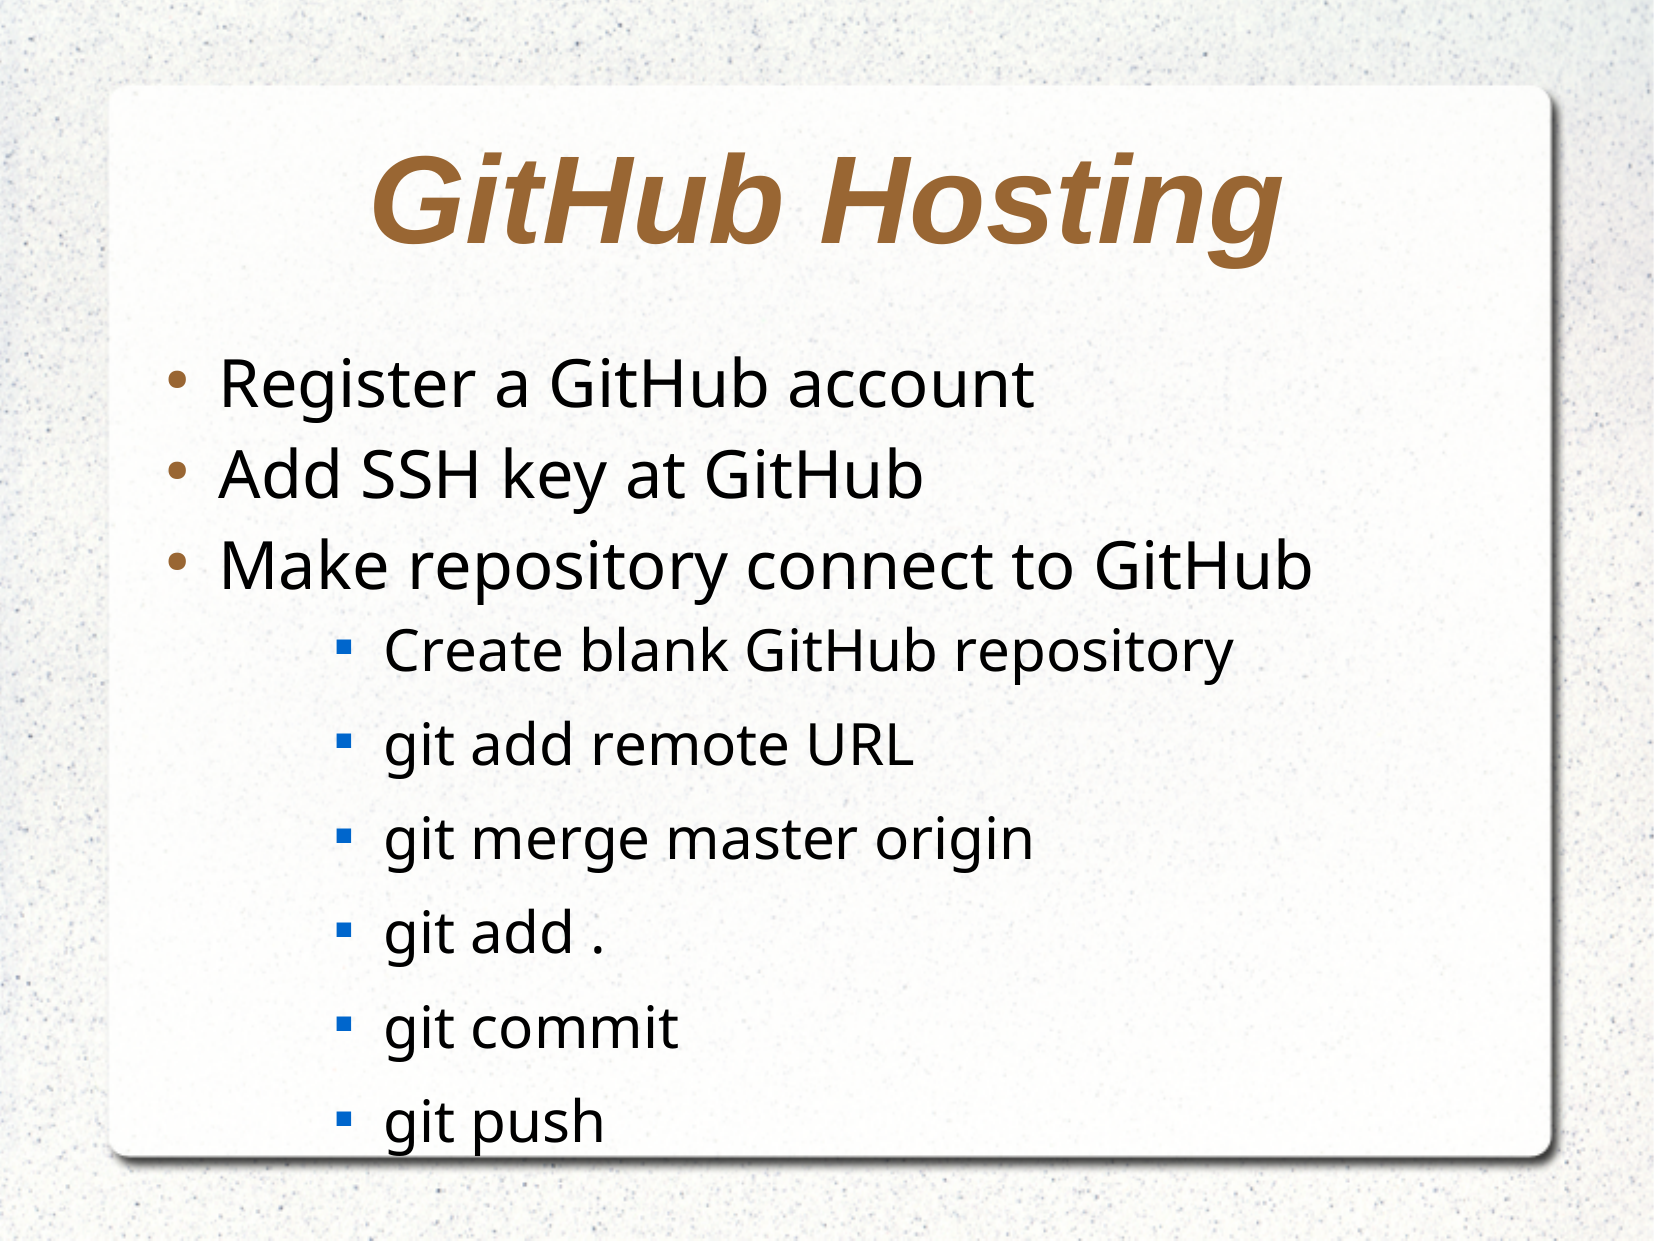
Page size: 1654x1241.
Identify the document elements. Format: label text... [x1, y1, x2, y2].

picture [0, 0, 1654, 1241]
title GitHub Hosting [118, 96, 1536, 304]
list Register a GitHub account Add SSH key at GitHub Make repository connect to GitHub Create blank GitHub repository git add remote URL git merge master origin git add . git commit git push [147, 336, 1506, 1156]
